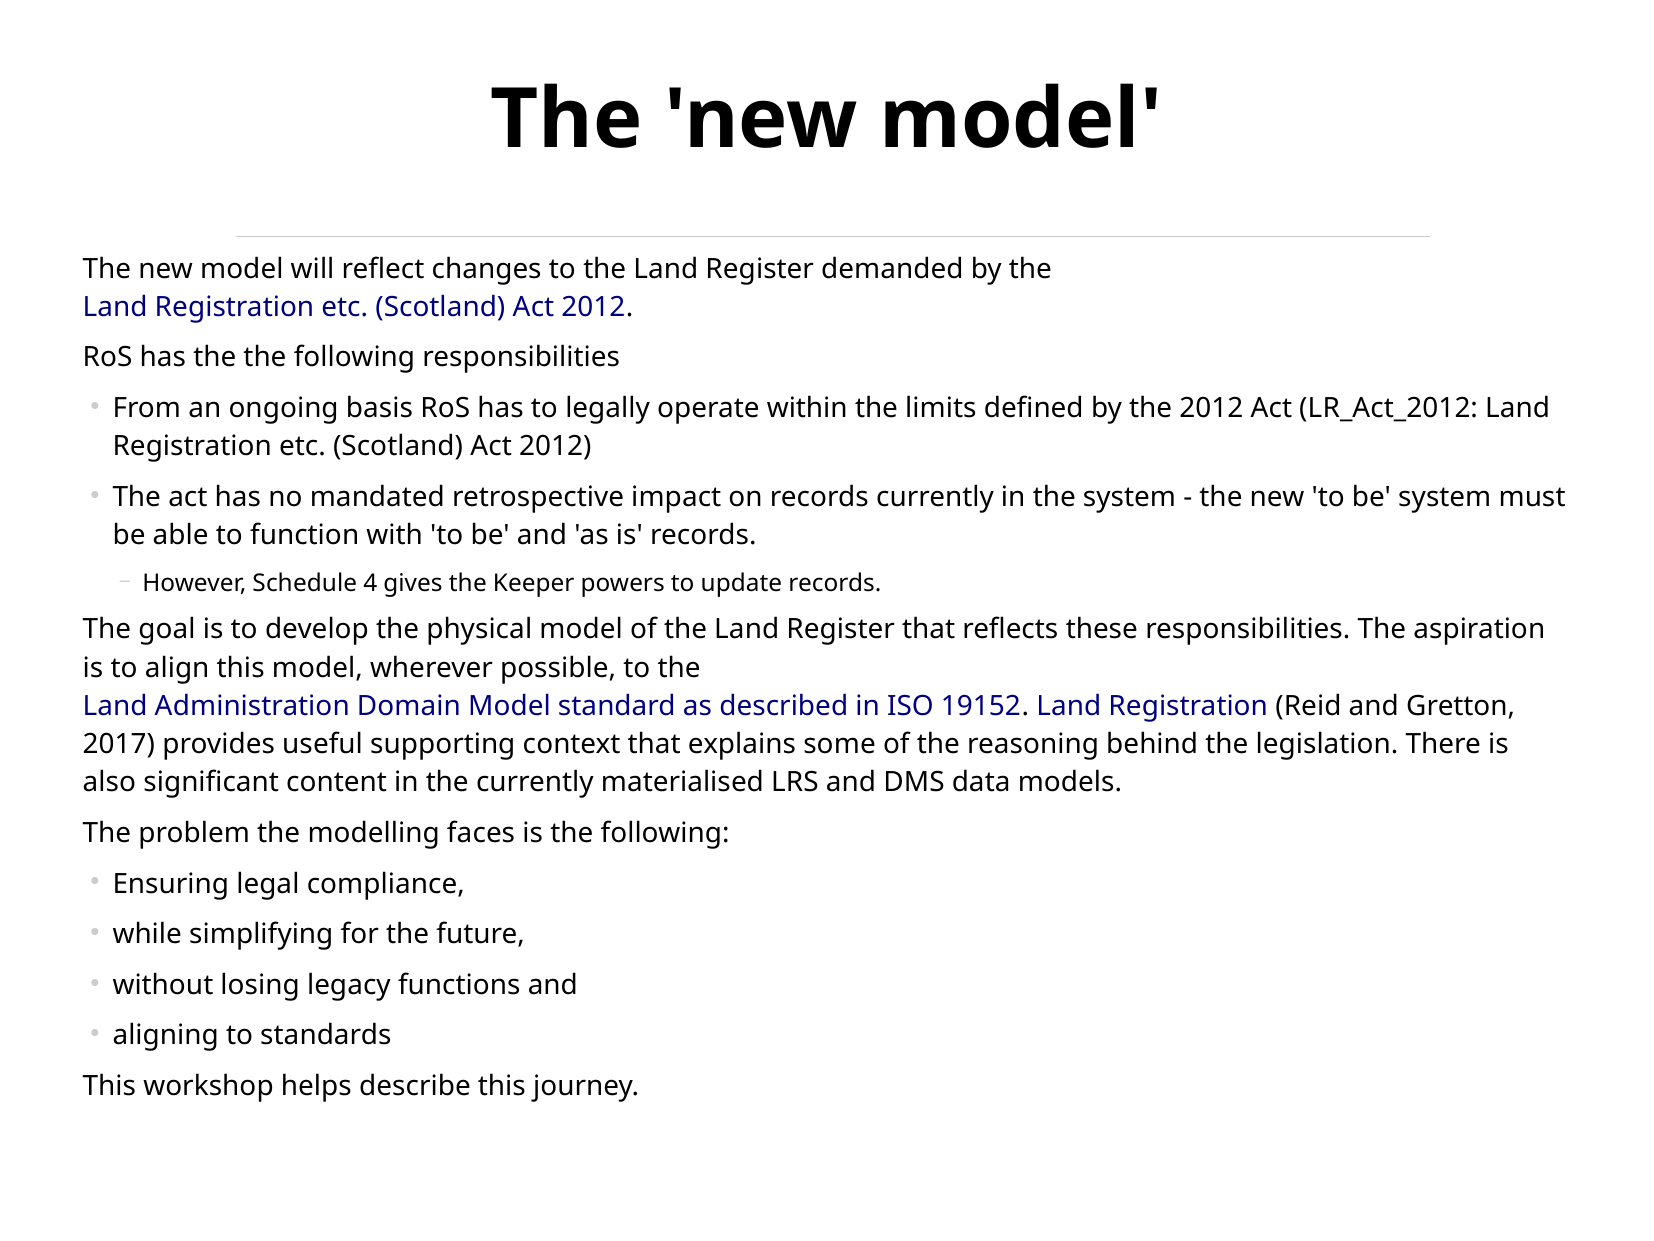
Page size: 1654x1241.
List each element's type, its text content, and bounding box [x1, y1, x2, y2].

list The new model will reflect changes to the Land Register demanded by the Land Registration etc. (Scotland) Act 2012. RoS has the the following responsibilities From an ongoing basis RoS has to legally operate within the limits defined by the 2012 Act (LR_Act_2012: Land Registration etc. (Scotland) Act 2012) The act has no mandated retrospective impact on records currently in the system - the new 'to be' system must be able to function with 'to be' and 'as is' records. However, Schedule 4 gives the Keeper powers to update records. The goal is to develop the physical model of the Land Register that reflects these responsibilities. The aspiration is to align this model, wherever possible, to the Land Administration Domain Model standard as described in ISO 19152. Land Registration (Reid and Gretton, 2017) provides useful supporting context that explains some of the reasoning behind the legislation. There is also significant content in the currently materialised LRS and DMS data models. The problem the modelling faces is the following: Ensuring legal compliance, while simplifying for the future, without losing legacy functions and aligning to standards This workshop helps describe this journey. [82, 248, 1571, 1111]
title The 'new model' [82, 11, 1571, 219]
